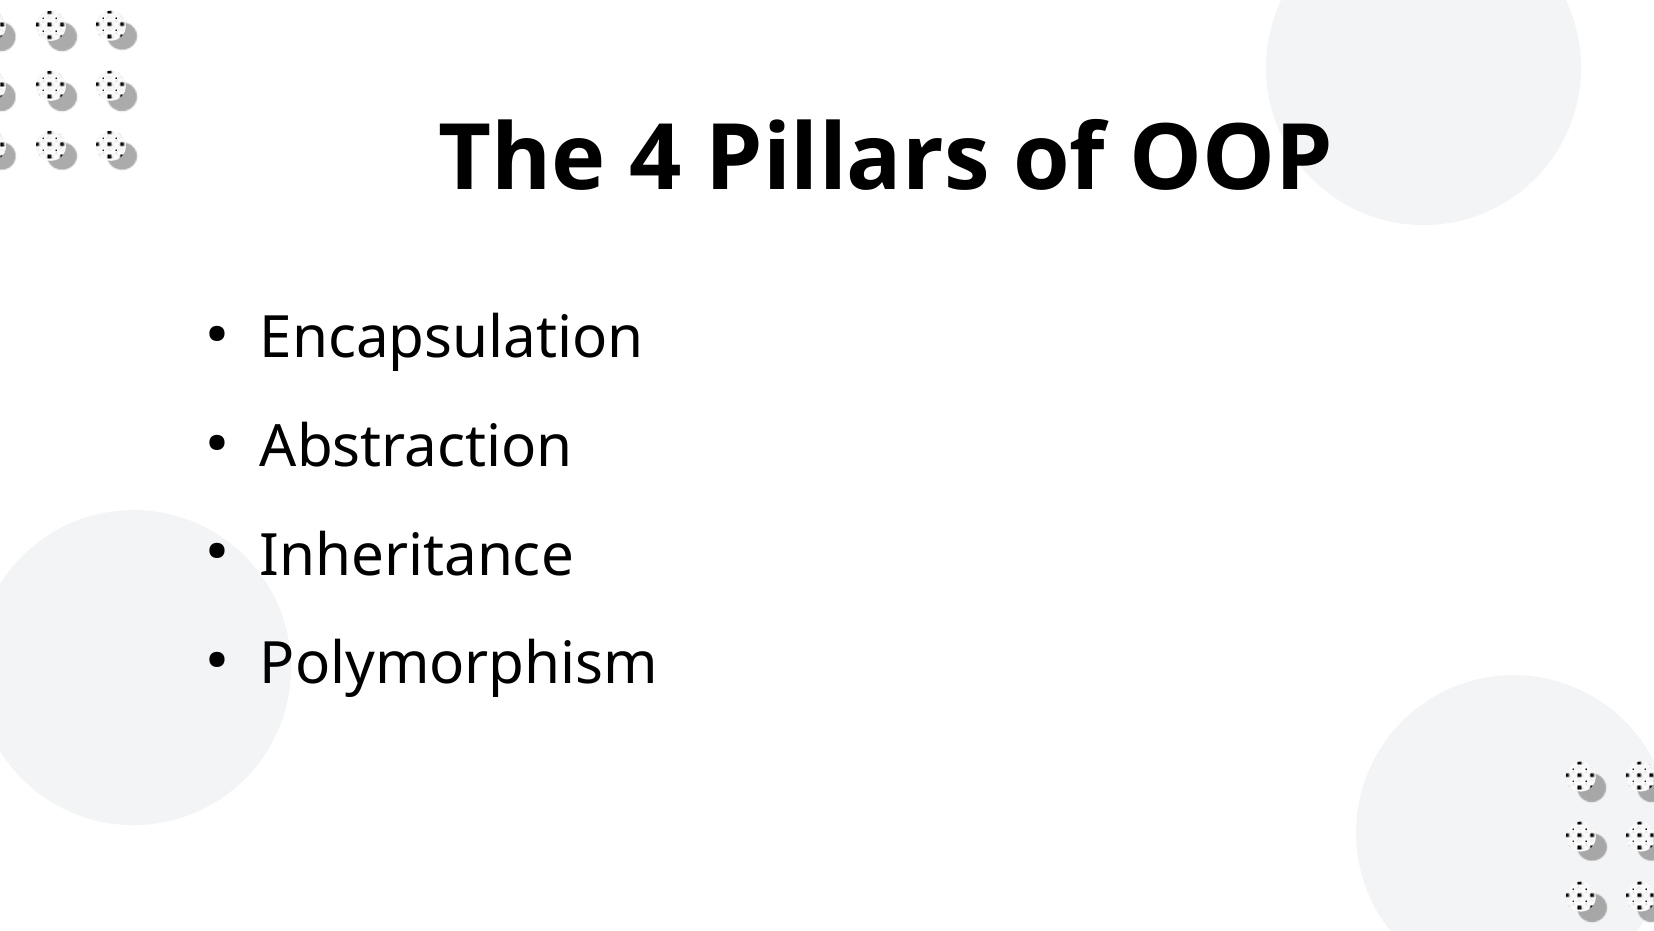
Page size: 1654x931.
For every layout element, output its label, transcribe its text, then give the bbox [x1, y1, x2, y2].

picture [1625, 881, 1654, 912]
picture [95, 70, 126, 101]
picture [0, 73, 6, 98]
picture [0, 133, 7, 158]
picture [35, 10, 66, 41]
title The 4 Pillars of OOP [206, 76, 1565, 233]
picture [95, 130, 127, 161]
picture [95, 10, 126, 41]
picture [1625, 761, 1654, 792]
picture [35, 70, 66, 101]
picture [0, 13, 6, 38]
picture [1565, 761, 1596, 792]
picture [1625, 821, 1654, 852]
picture [1565, 881, 1596, 912]
picture [35, 130, 67, 161]
list Encapsulation Abstraction Inheritance Polymorphism [206, 295, 1565, 835]
picture [1565, 821, 1596, 852]
